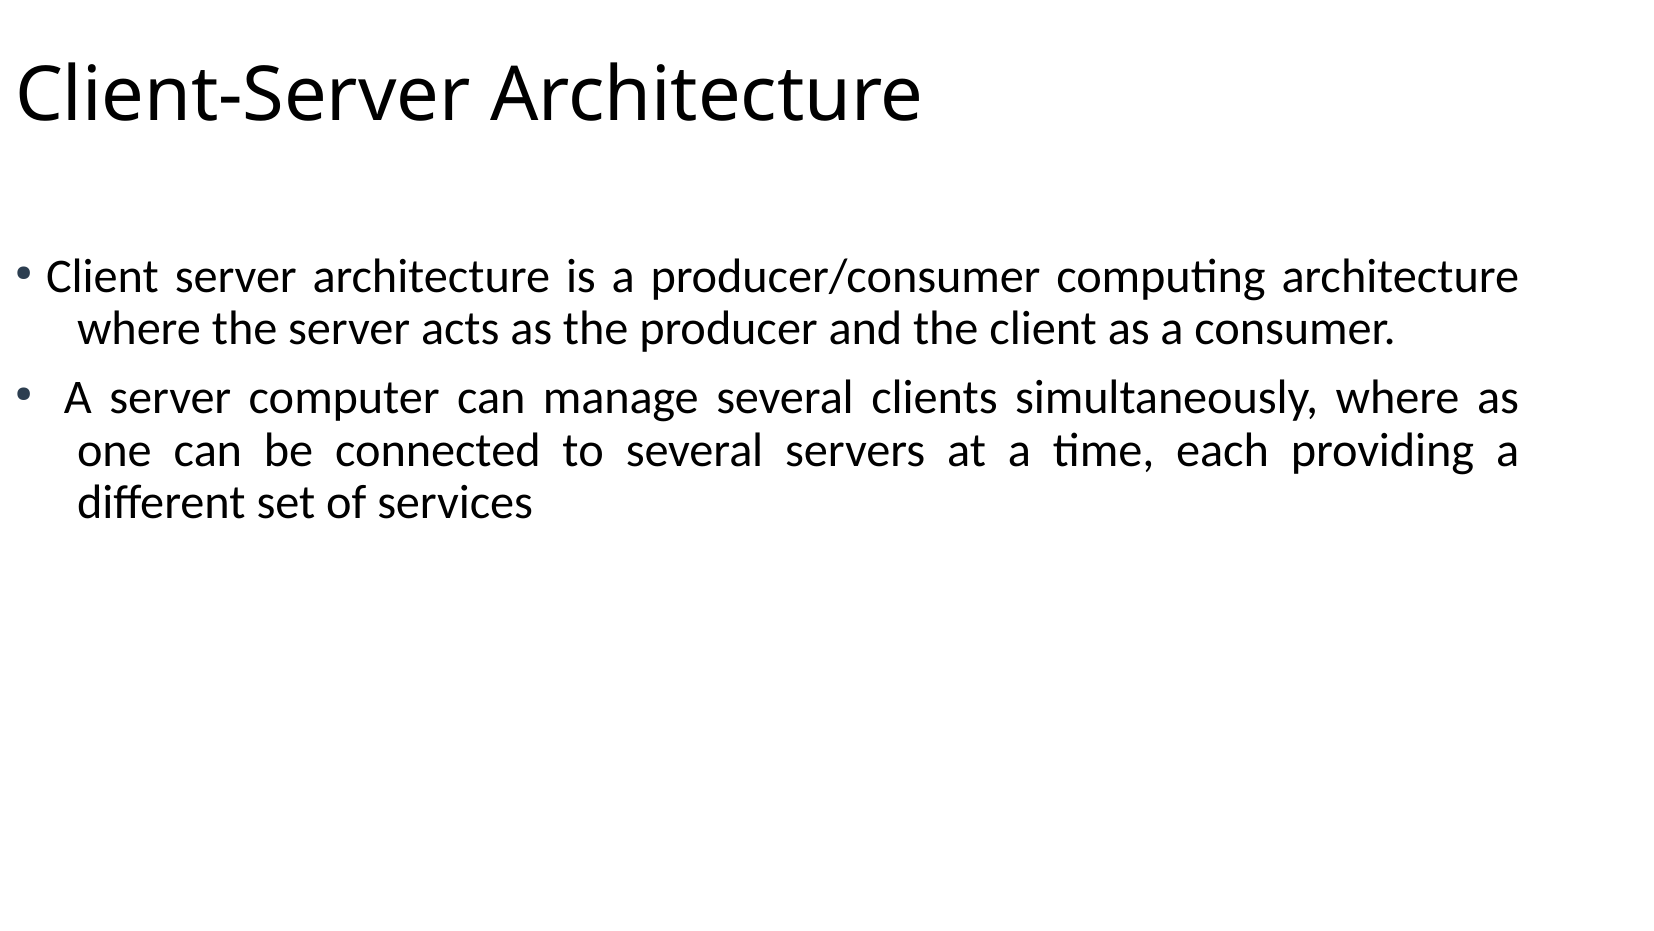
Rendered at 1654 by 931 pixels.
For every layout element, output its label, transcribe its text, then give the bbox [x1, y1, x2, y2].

title Client-Server Architecture [0, 36, 1536, 155]
list Client server architecture is a producer/consumer computing architecture where the server acts as the producer and the client as a consumer. A server computer can manage several clients simultaneously, where as one can be connected to several servers at a time, each providing a different set of services [0, 243, 1536, 864]
